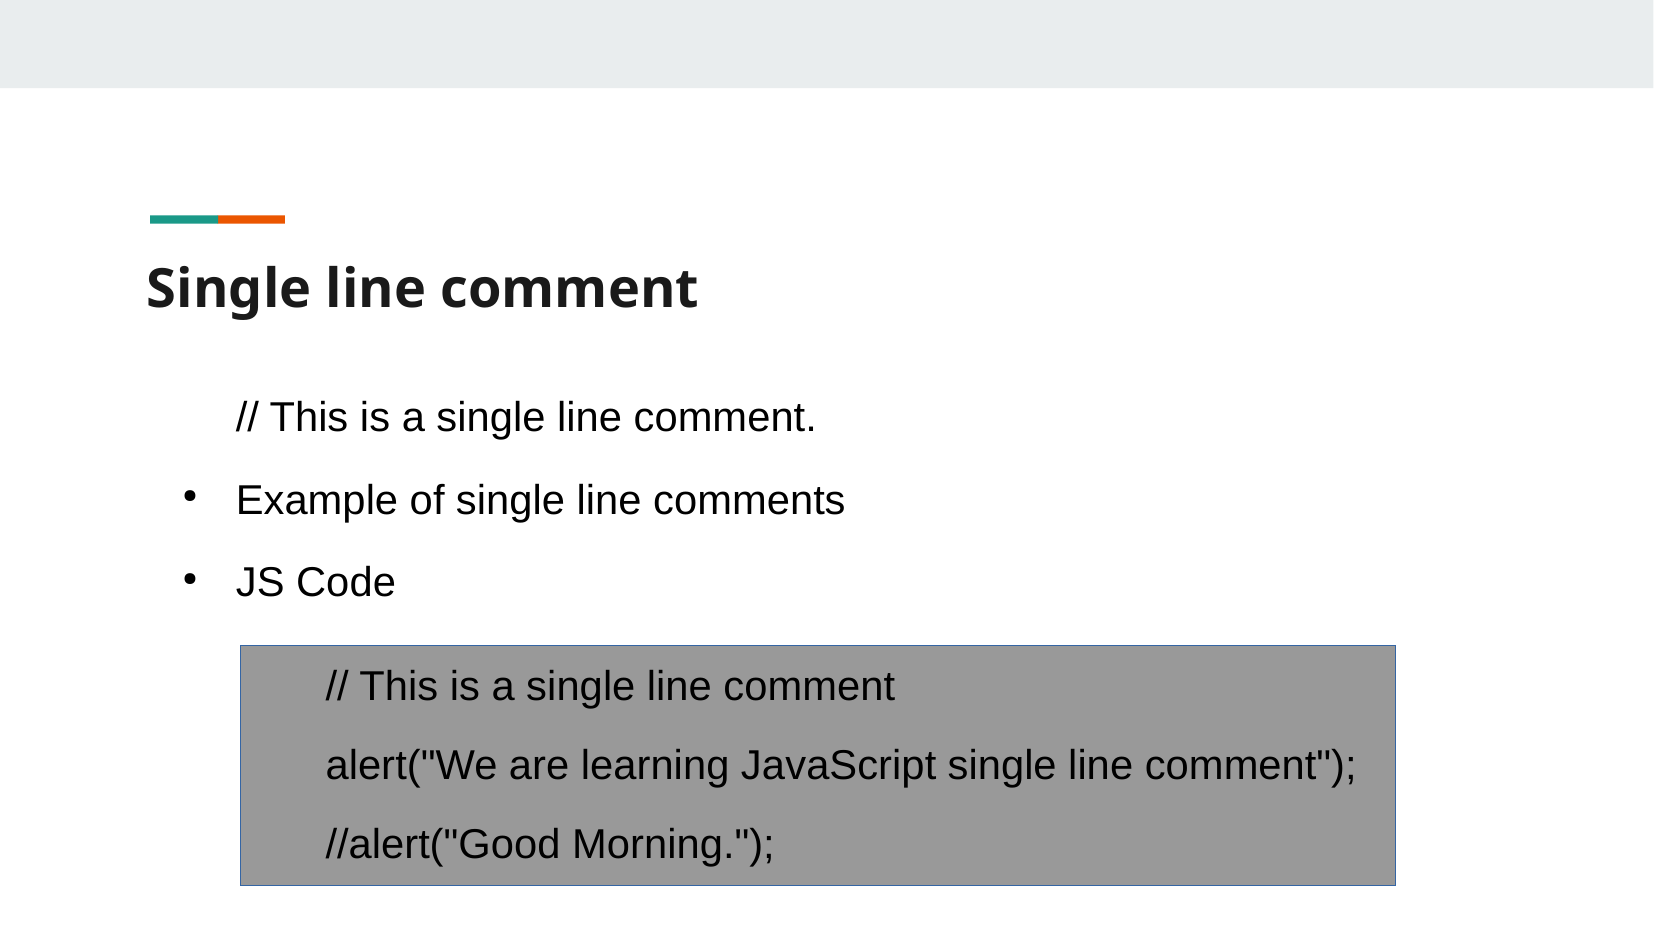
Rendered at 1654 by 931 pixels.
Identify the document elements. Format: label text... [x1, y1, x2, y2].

text_box // This is a single line comment alert("We are learning JavaScript single line comment"); //alert("Good Morning."); [240, 645, 1396, 886]
list // This is a single line comment. Example of single line comments JS Code [150, 375, 1541, 784]
title Single line comment [131, 238, 1523, 336]
